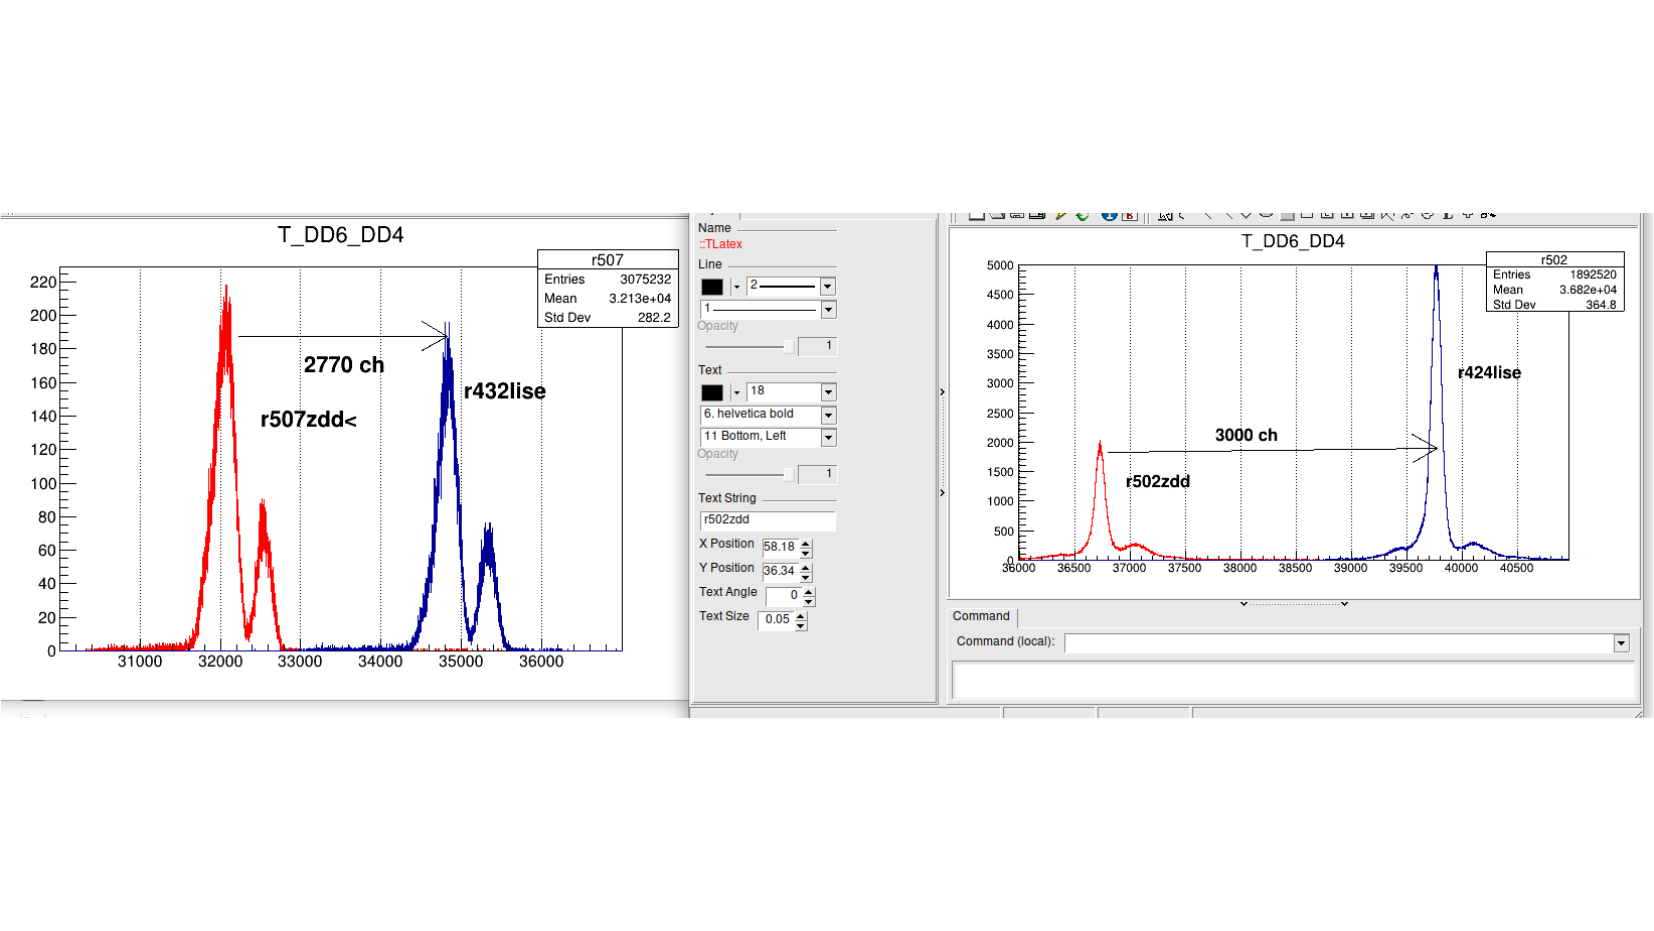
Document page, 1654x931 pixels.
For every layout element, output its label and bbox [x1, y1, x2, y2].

picture [1, 213, 1654, 718]
